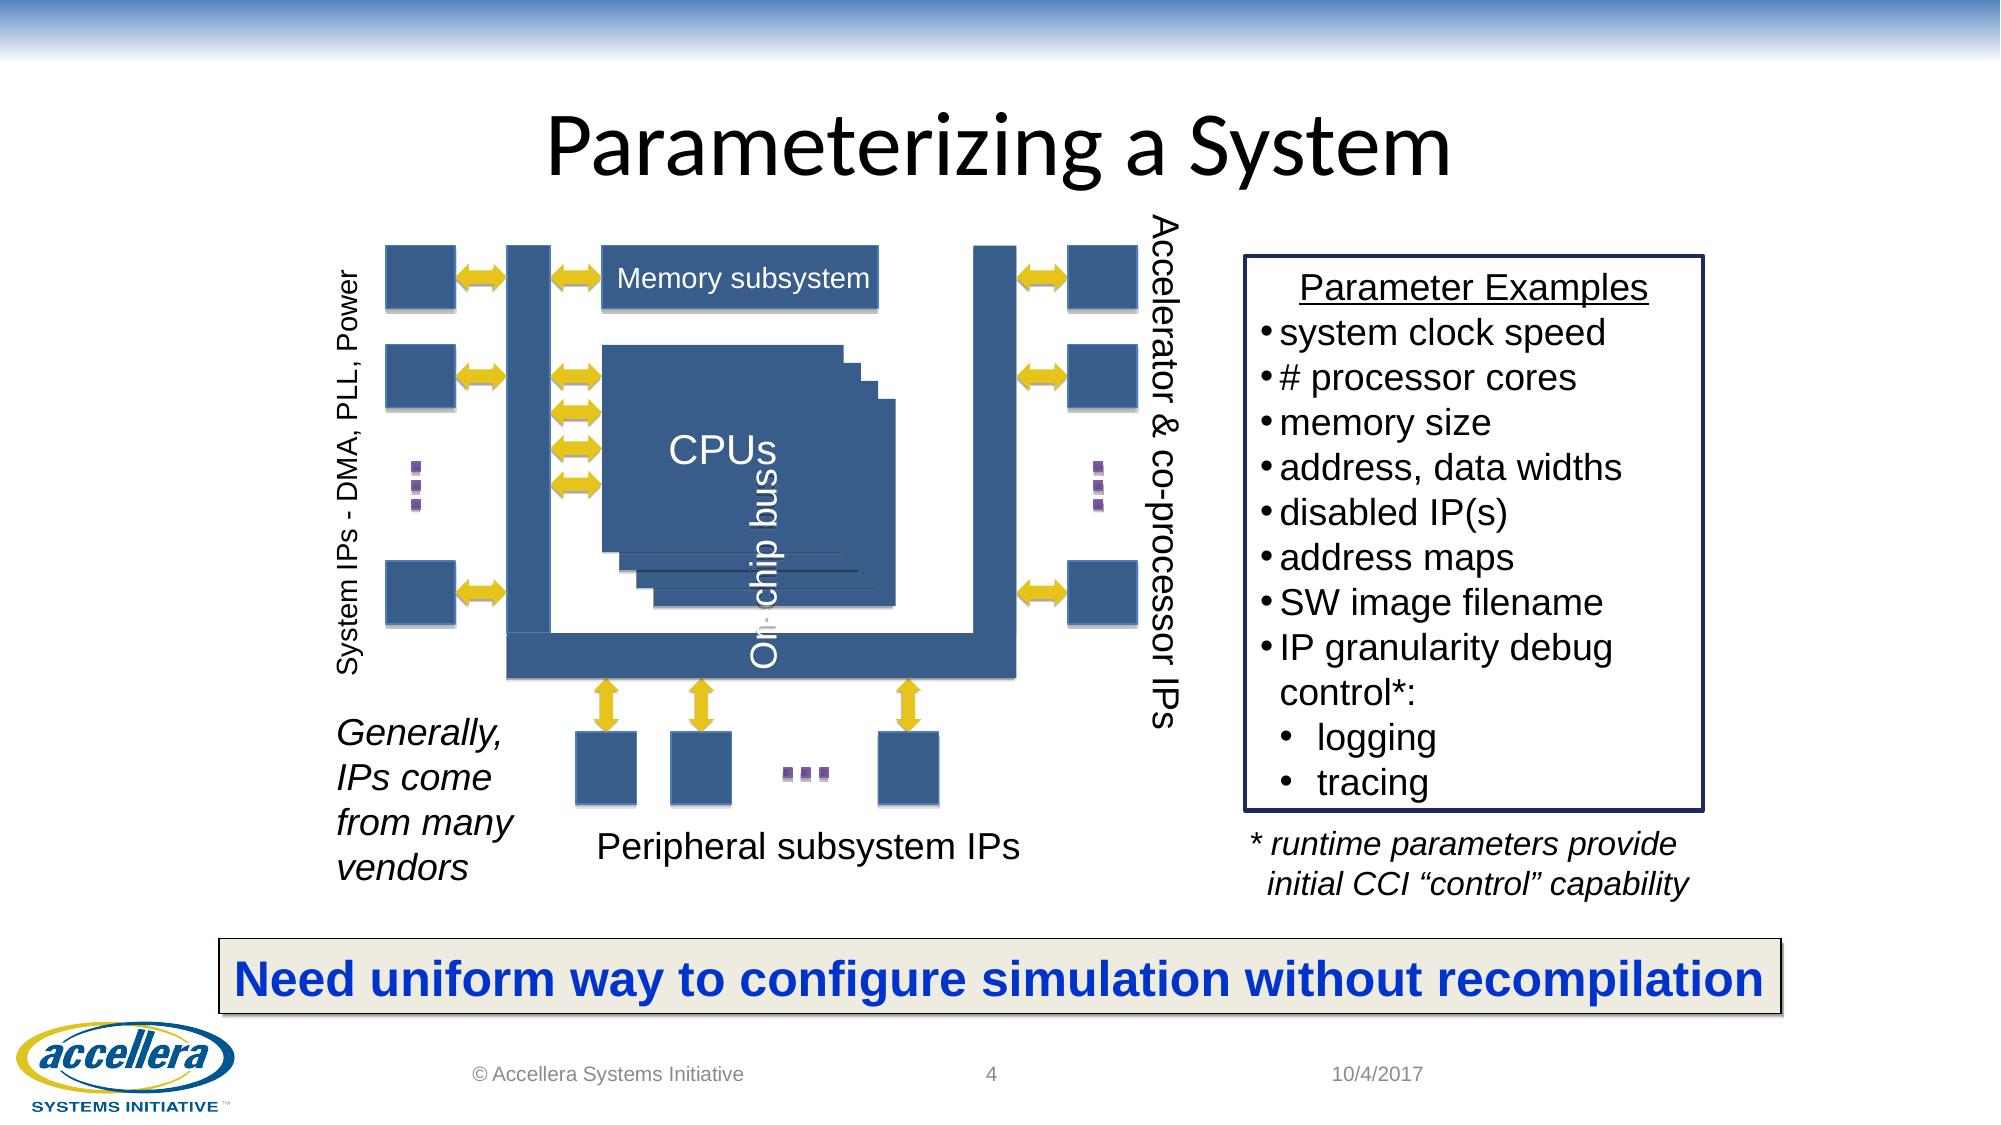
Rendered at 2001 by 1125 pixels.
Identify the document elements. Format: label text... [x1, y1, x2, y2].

text_box Generally, IPs come from many vendors [321, 700, 559, 896]
text_box Peripheral subsystem IPs [578, 804, 1039, 879]
text_box [412, 480, 421, 490]
title Parameterizing a System [99, 45, 1900, 233]
text_box Parameter Examples system clock speed # processor cores memory size address, data widths disabled IP(s) address maps SW image filename IP granularity debug control*: logging tracing [1245, 255, 1703, 811]
text_box CPUs [758, 544, 774, 552]
text_box [801, 768, 811, 778]
text_box [412, 461, 421, 471]
footer © Accellera Systems Initiative [366, 1042, 850, 1103]
text_box Need uniform way to configure simulation without recompilation [219, 938, 1781, 1014]
picture [16, 1021, 235, 1112]
text_box CPUs [653, 398, 896, 606]
text_box System IPs - DMA, PLL, Power [320, 223, 371, 692]
slide_number 10/4/2017 [1316, 1042, 1550, 1103]
text_box [783, 768, 792, 778]
text_box [819, 768, 829, 778]
text_box [386, 245, 603, 633]
text_box On-chip bus [506, 633, 1017, 679]
text_box [671, 679, 732, 805]
text_box CPUs [602, 344, 844, 552]
text_box [878, 679, 939, 805]
text_box CPUs [619, 362, 861, 570]
text_box [412, 499, 421, 509]
text_box [1094, 480, 1103, 490]
text_box * runtime parameters provide initial CCI “control” capability [1233, 814, 1714, 910]
text_box Accelerator & co-processor IPs [1137, 199, 1198, 746]
text_box CPUs [636, 380, 879, 588]
text_box [576, 679, 637, 805]
text_box [1094, 461, 1103, 471]
text_box Memory subsystem [602, 245, 879, 309]
text_box [973, 245, 1138, 633]
text_box [1094, 499, 1103, 509]
slide_number <number> [850, 1042, 1184, 1103]
